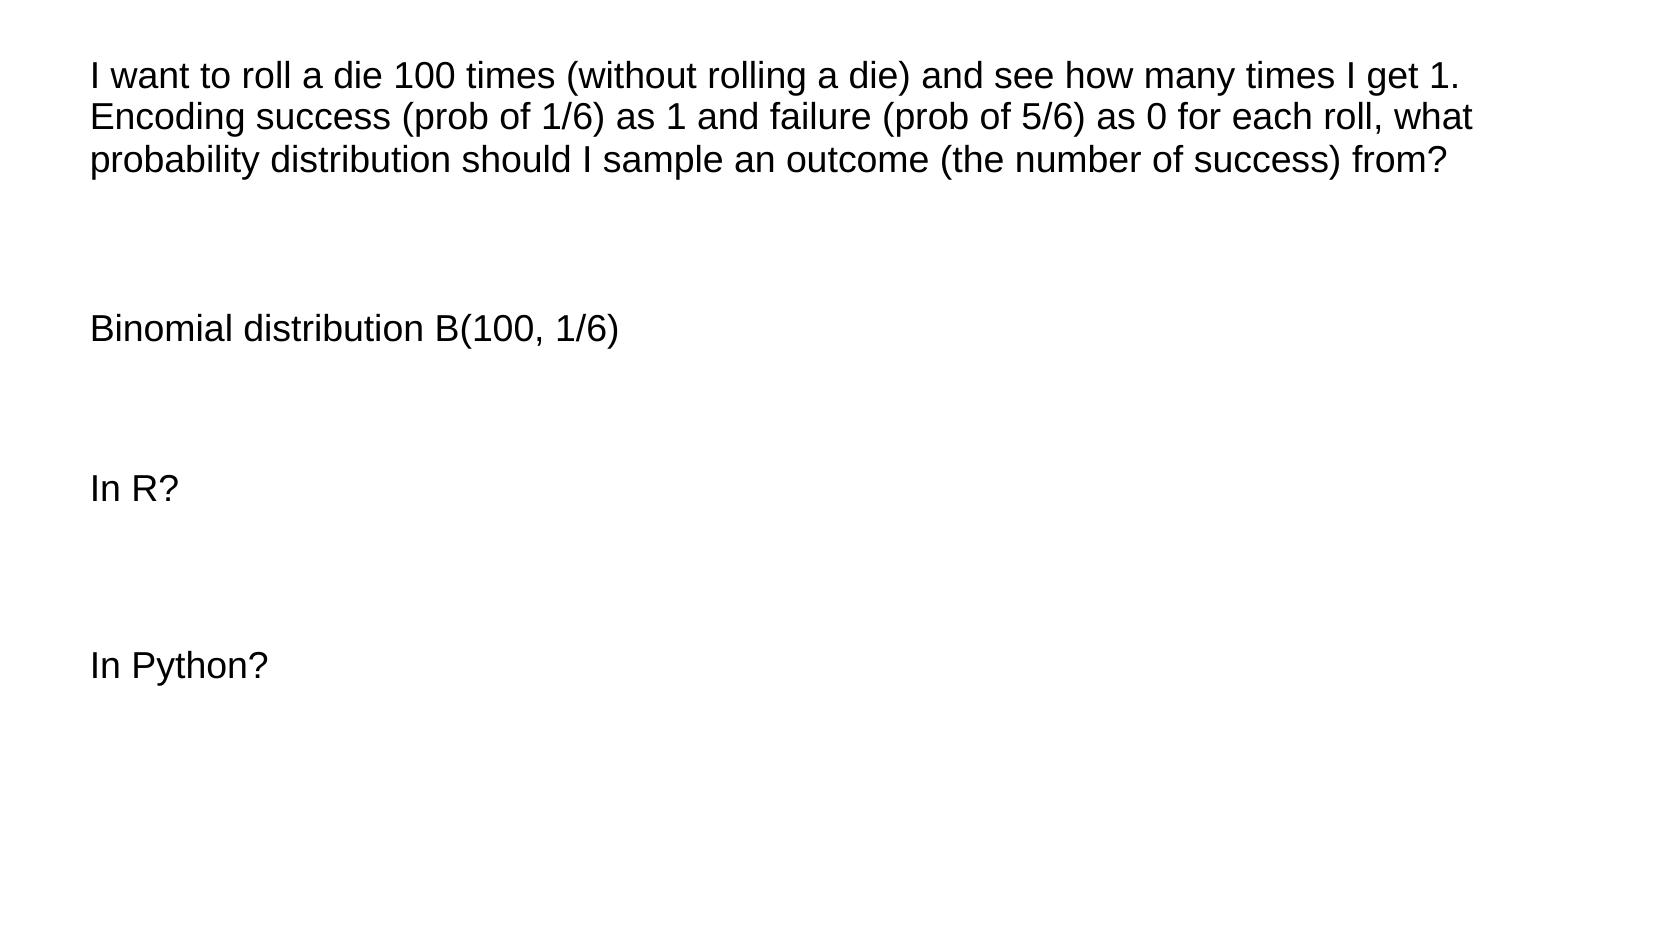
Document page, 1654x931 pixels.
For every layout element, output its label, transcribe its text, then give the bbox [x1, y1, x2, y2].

text_box Binomial distribution B(100, 1/6) [75, 300, 1276, 357]
text_box I want to roll a die 100 times (without rolling a die) and see how many times I get 1. Encoding success (prob of 1/6) as 1 and failure (prob of 5/6) as 0 for each roll, what probability distribution should I sample an outcome (the number of success) from? [75, 46, 1576, 188]
text_box In Python? [75, 637, 1576, 695]
text_box In R? [75, 460, 1576, 517]
